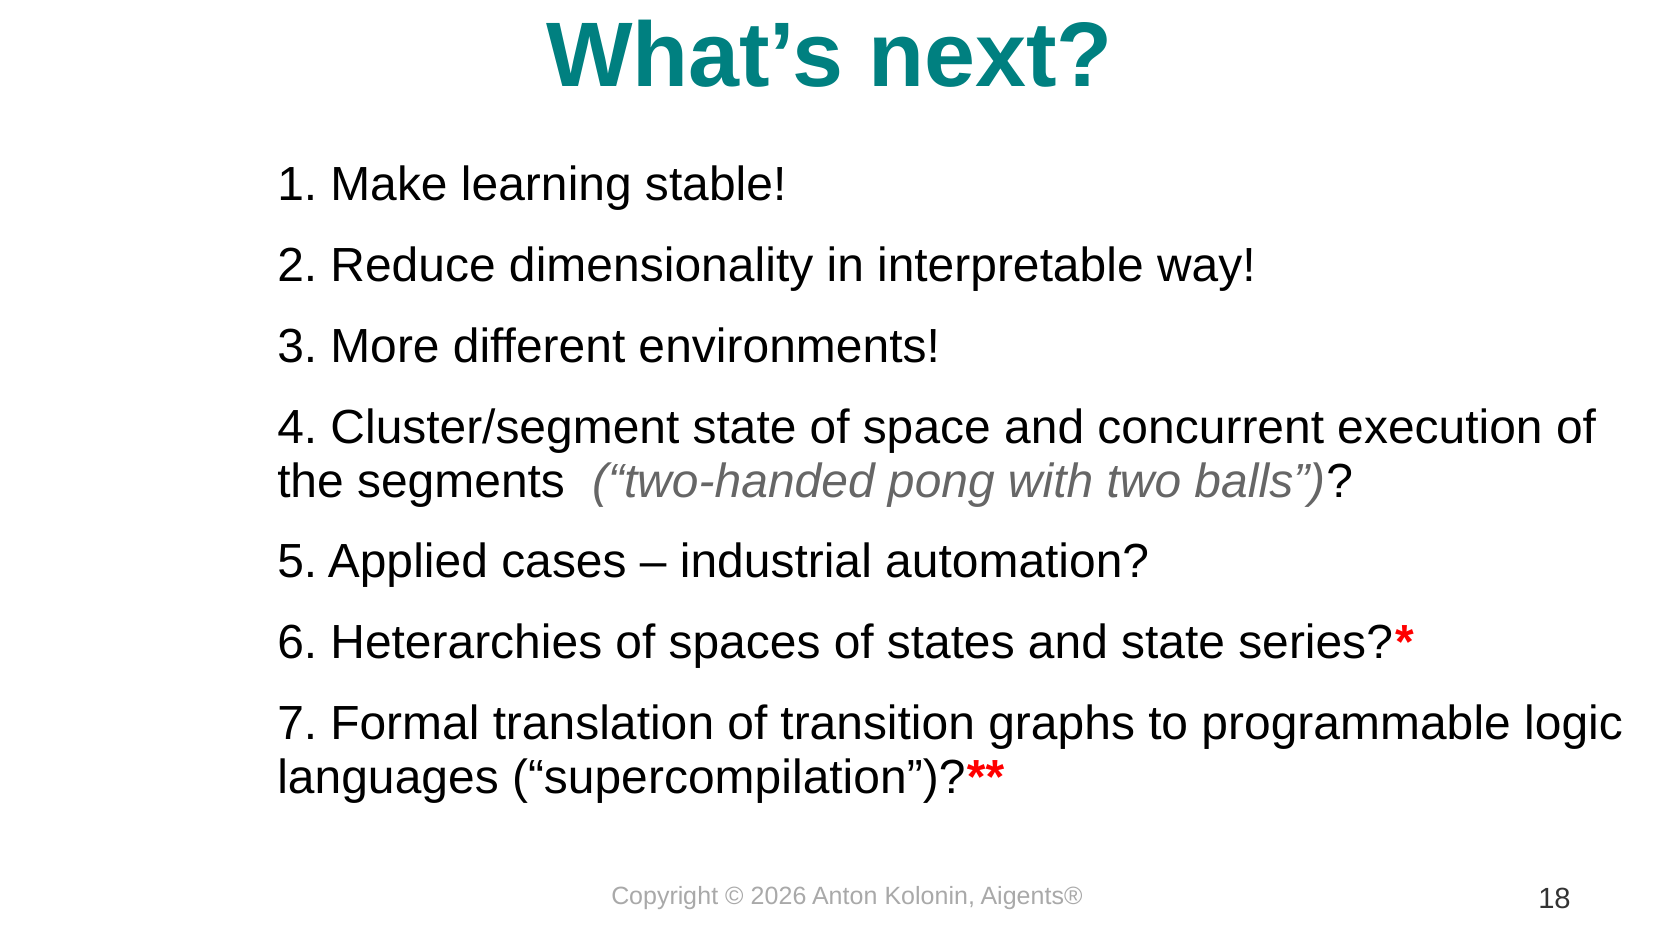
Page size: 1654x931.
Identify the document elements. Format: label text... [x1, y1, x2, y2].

text_box 1. Make learning stable! 2. Reduce dimensionality in interpretable way! 3. More different environments! 4. Cluster/segment state of space and concurrent execution of the segments (“two-handed pong with two balls”)? 5. Applied cases – industrial automation? 6. Heterarchies of spaces of states and state series?* 7. Formal translation of transition graphs to programmable logic languages (“supercompilation”)?** [262, 150, 1654, 891]
text_box What’s next? [0, 0, 1654, 113]
